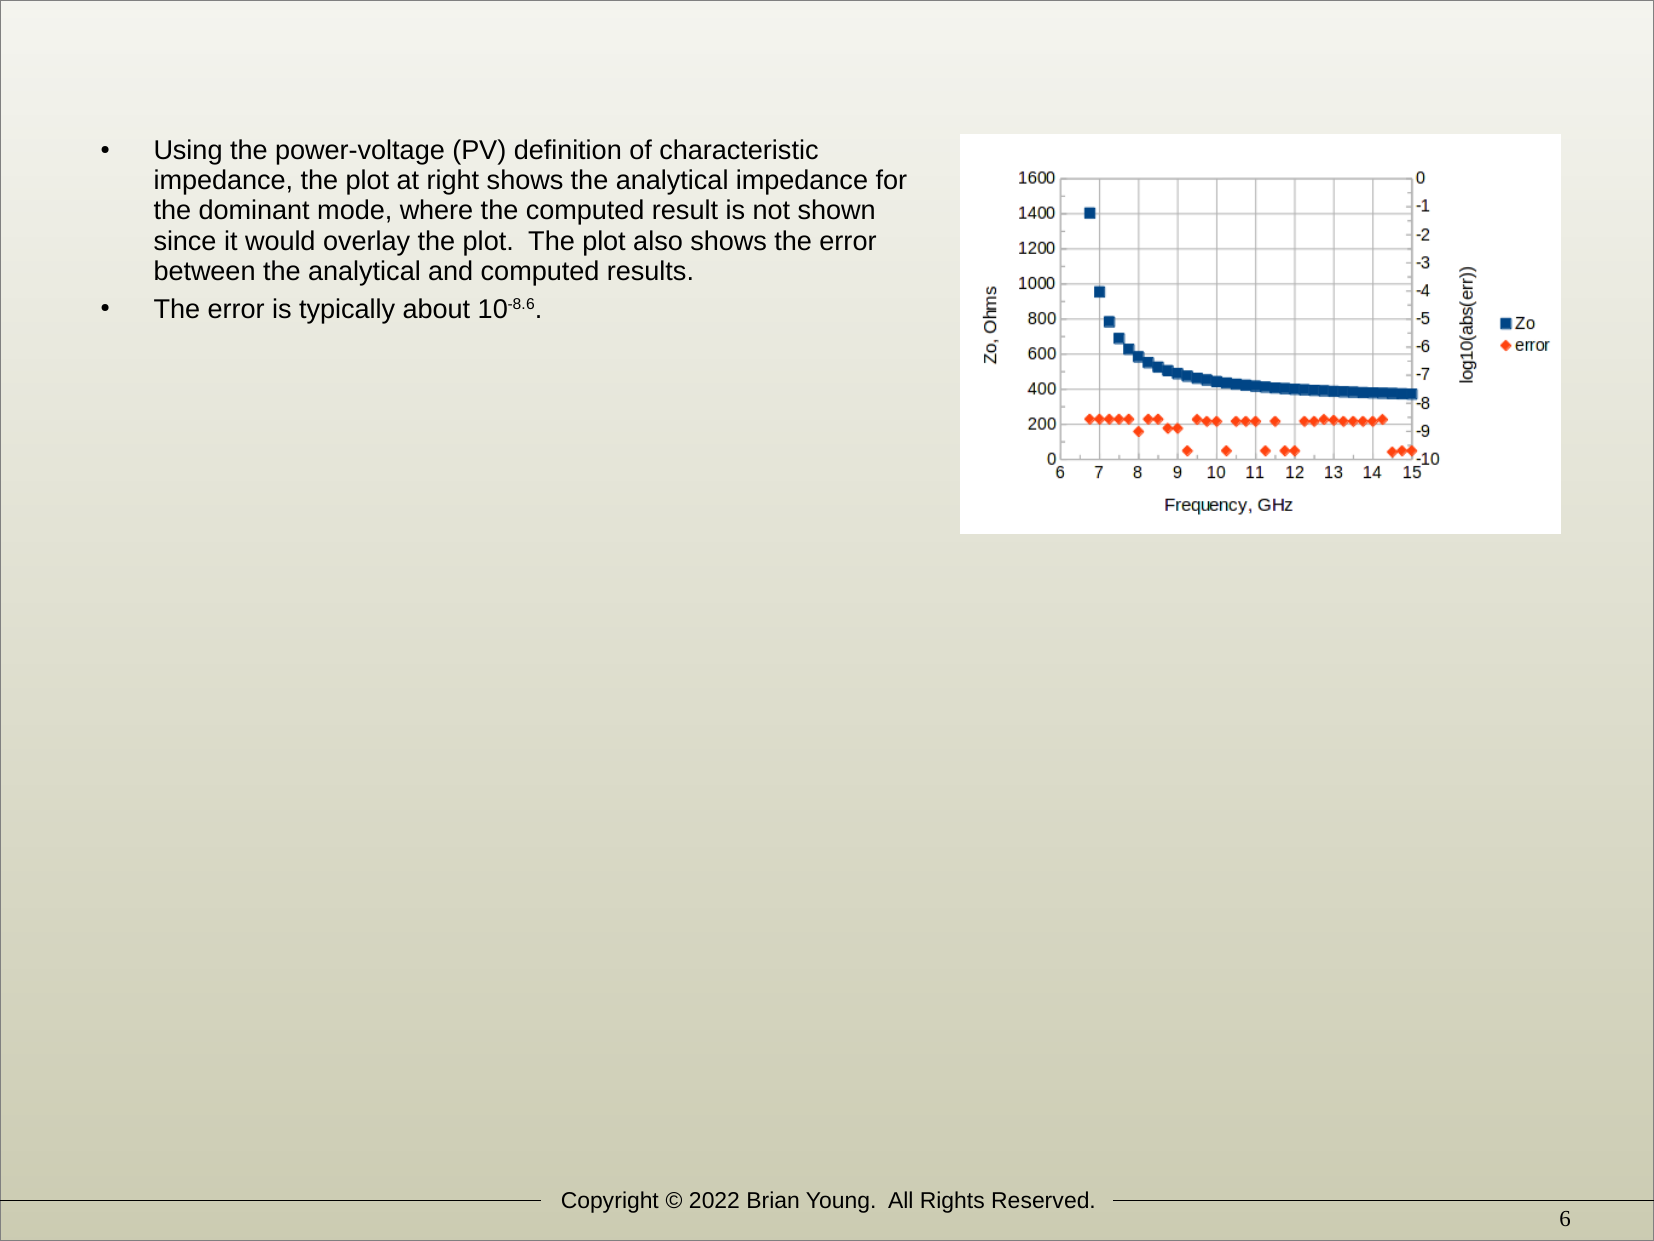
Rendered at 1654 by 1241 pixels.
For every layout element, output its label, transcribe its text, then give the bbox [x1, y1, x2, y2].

picture [960, 134, 1561, 534]
list Using the power-voltage (PV) definition of characteristic impedance, the plot at right shows the analytical impedance for the dominant mode, where the computed result is not shown since it would overlay the plot. The plot also shows the error between the analytical and computed results. The error is typically about 10-8.6. [82, 135, 931, 1109]
